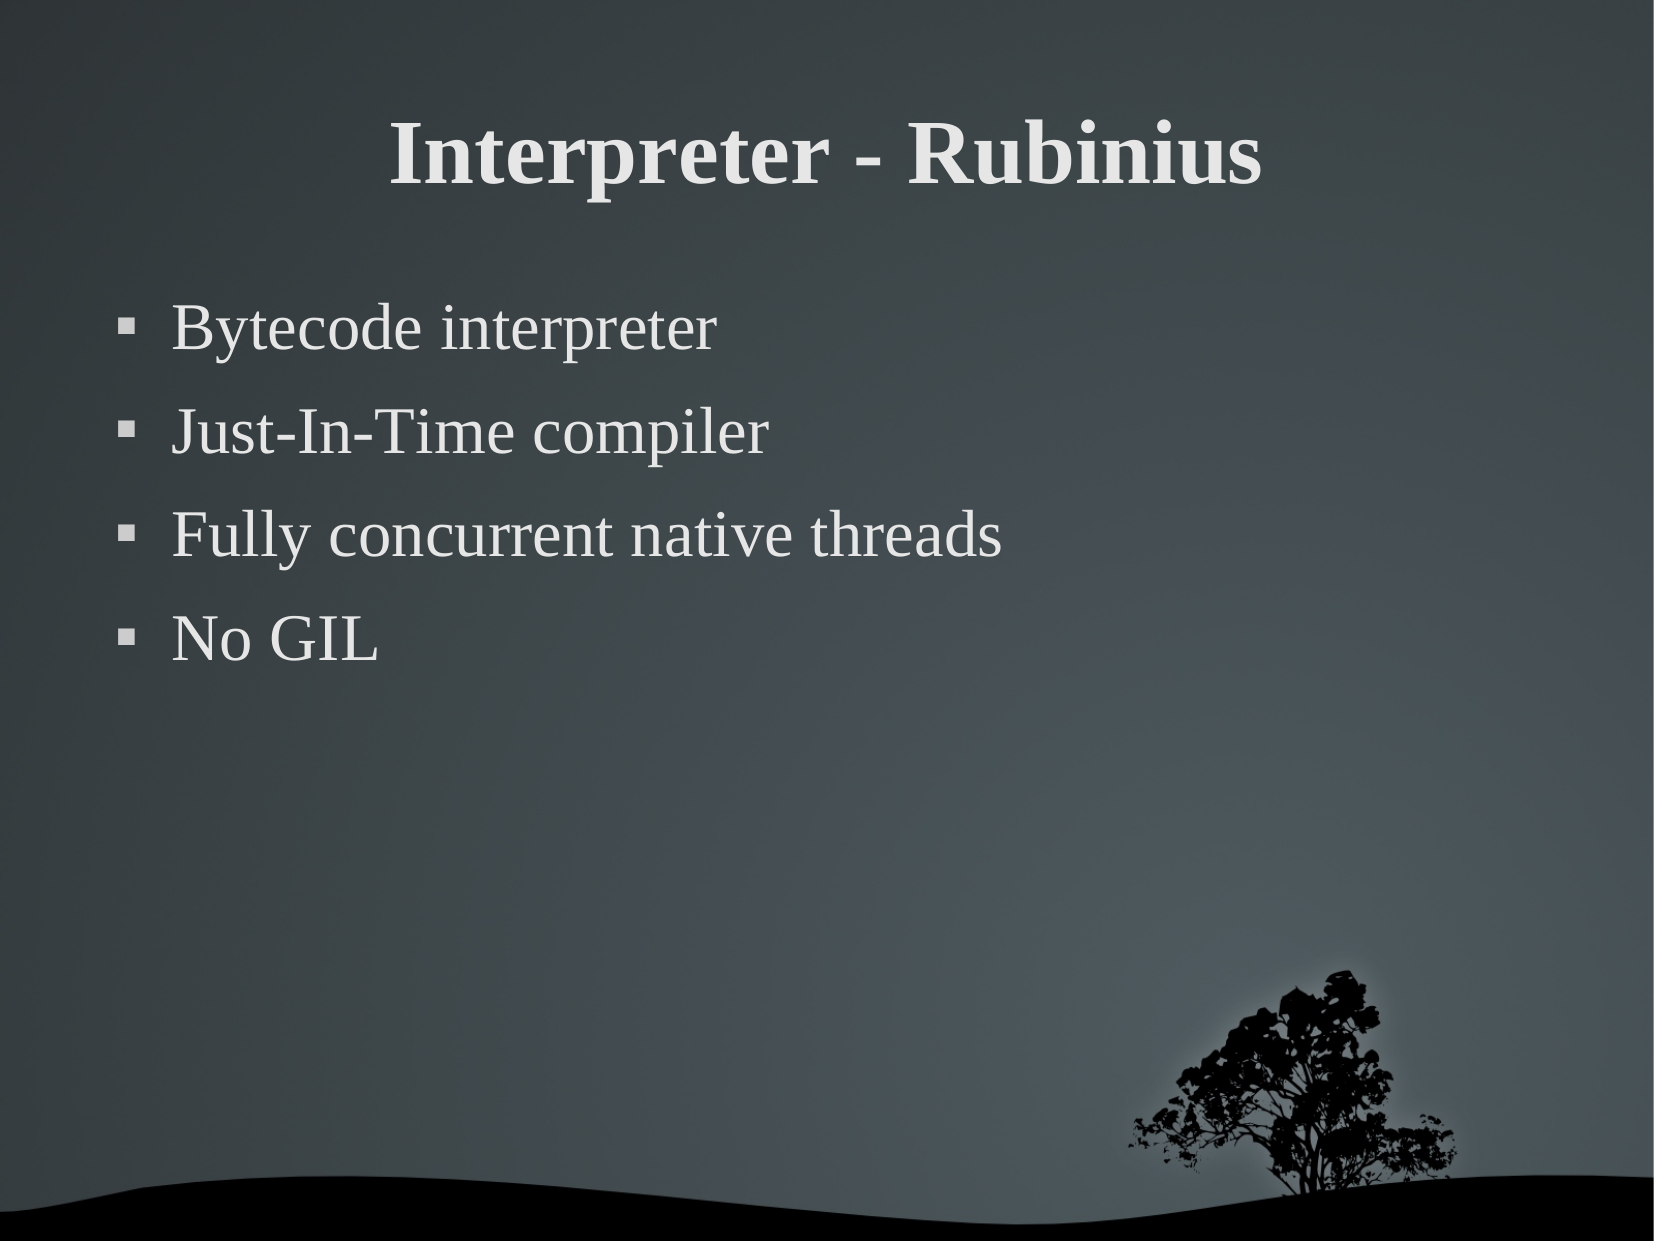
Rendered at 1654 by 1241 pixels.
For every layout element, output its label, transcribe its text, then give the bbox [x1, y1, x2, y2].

title Interpreter - Rubinius [82, 56, 1571, 250]
picture [0, 0, 1654, 1241]
list Bytecode interpreter Just-In-Time compiler Fully concurrent native threads No GIL [82, 290, 1571, 1094]
